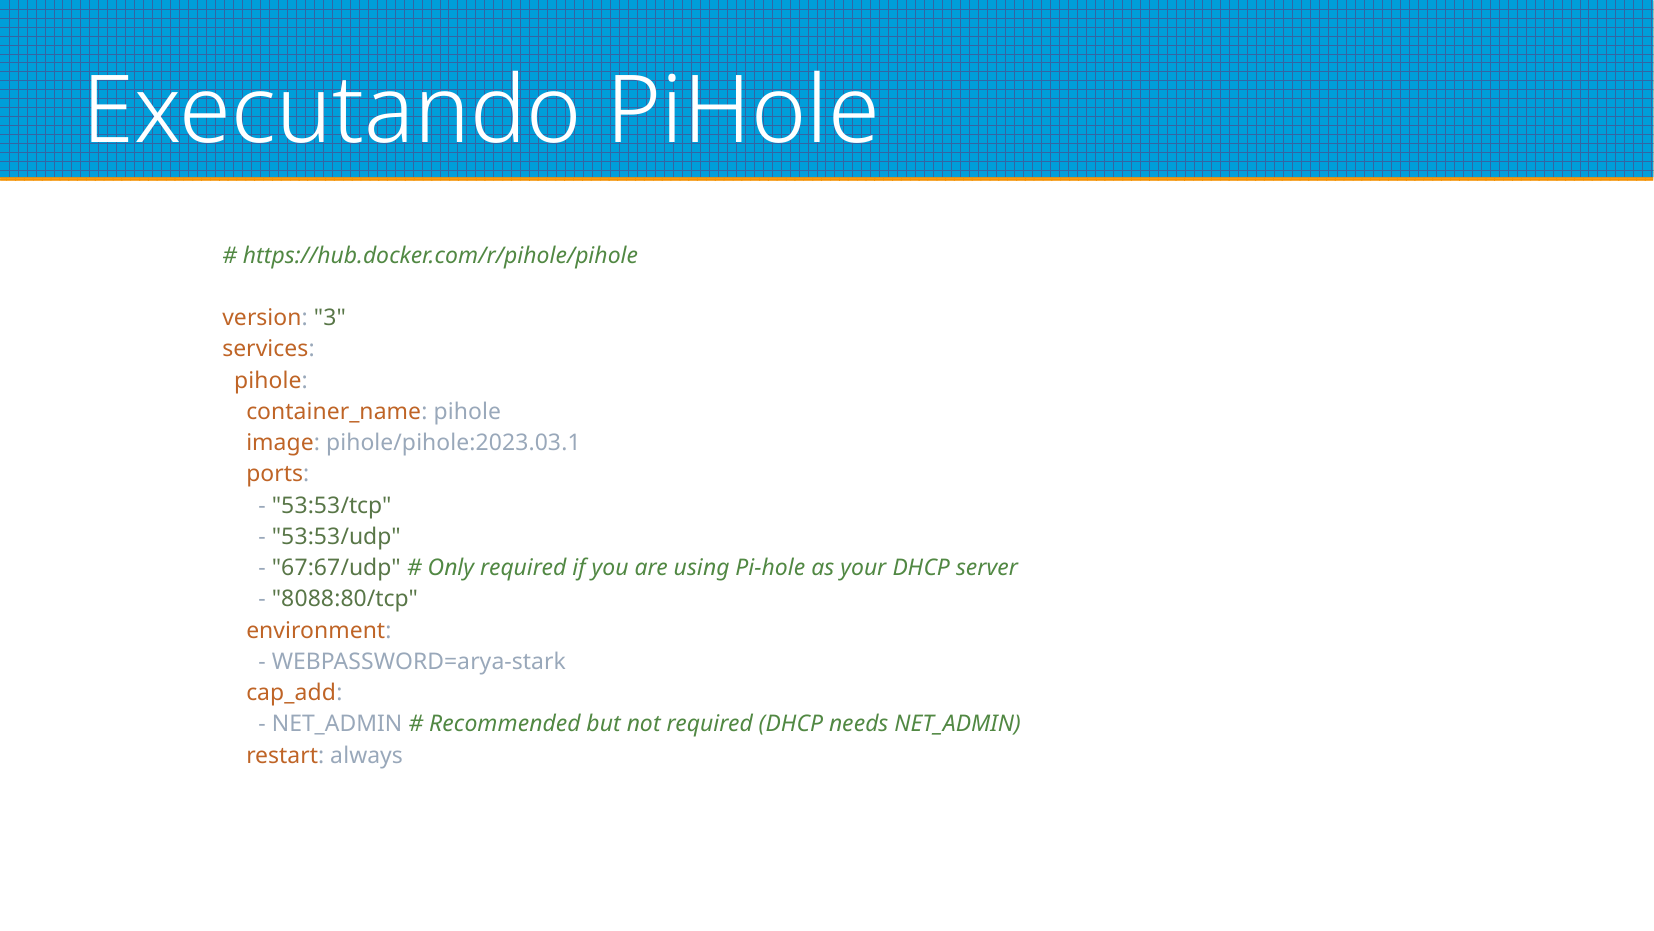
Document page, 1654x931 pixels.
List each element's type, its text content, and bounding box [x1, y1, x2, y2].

text_box # https://hub.docker.com/r/pihole/pihole version: "3" services: pihole: container_name: pihole image: pihole/pihole:2023.03.1 ports: - "53:53/tcp" - "53:53/udp" - "67:67/udp" # Only required if you are using Pi-hole as your DHCP server - "8088:80/tcp" environment: - WEBPASSWORD=arya-stark cap_add: - NET_ADMIN # Recommended but not required (DHCP needs NET_ADMIN) restart: always [216, 187, 1426, 853]
title Executando PiHole [82, 14, 1571, 171]
